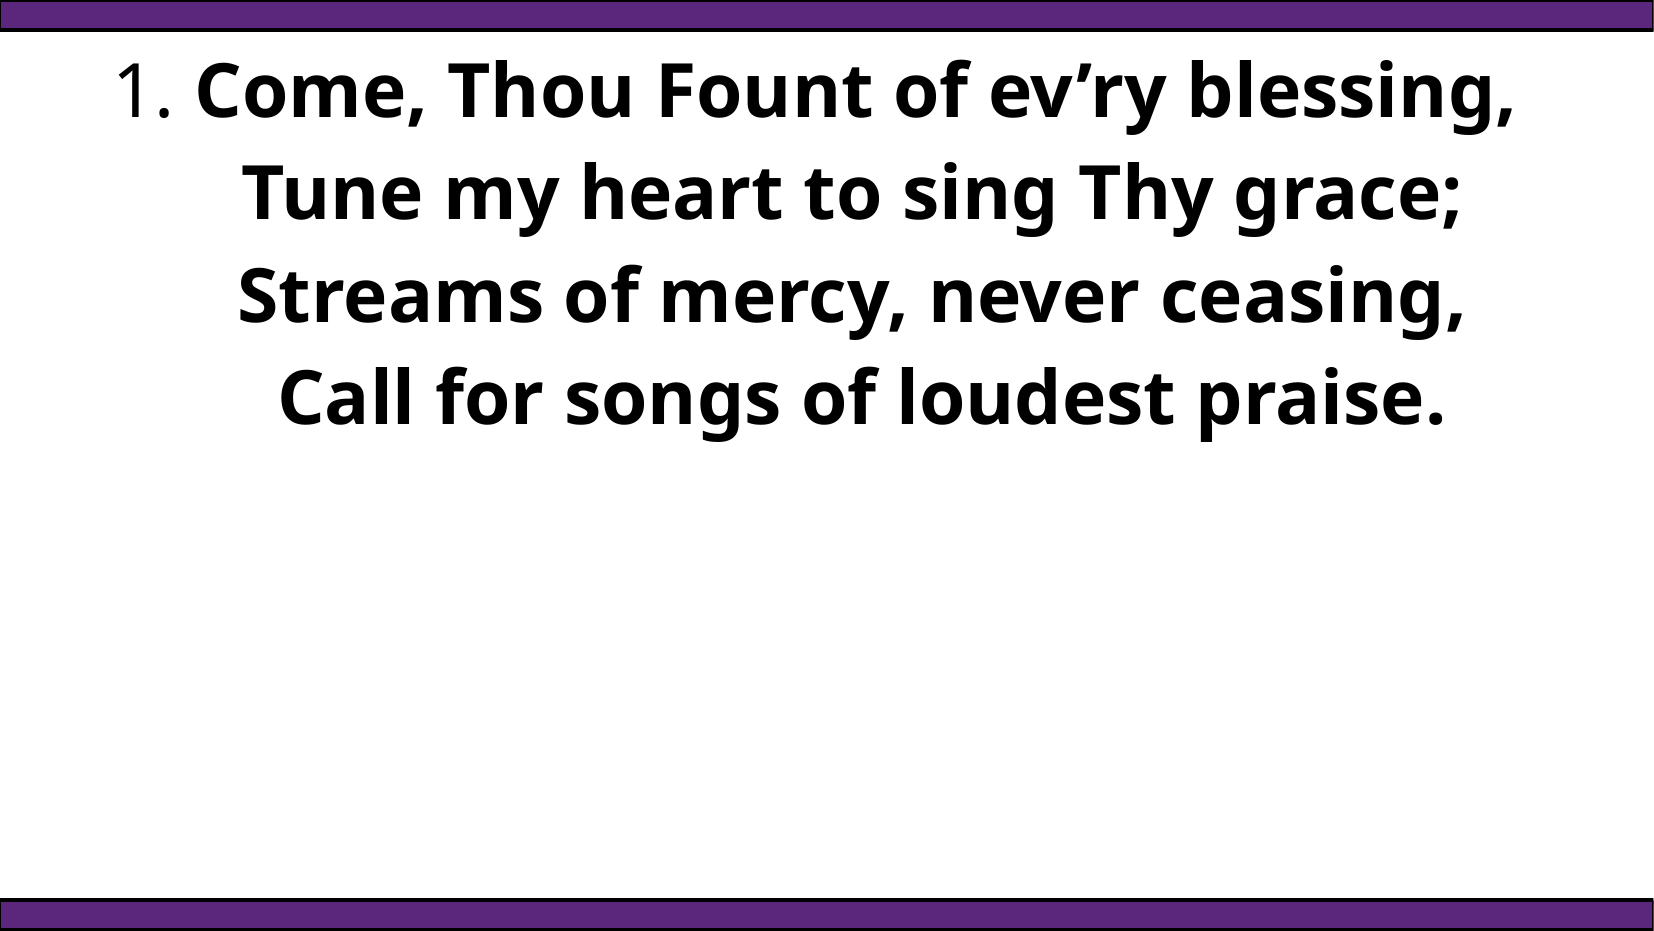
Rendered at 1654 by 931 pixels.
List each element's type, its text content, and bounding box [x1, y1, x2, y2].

text_box [0, 0, 1654, 31]
text_box 1. Come, Thou Fount of ev’ry blessing, Tune my heart to sing Thy grace; Streams of mercy, never ceasing, Call for songs of loudest praise. [60, 30, 1591, 445]
text_box [0, 900, 1654, 931]
picture [0, 31, 1654, 900]
